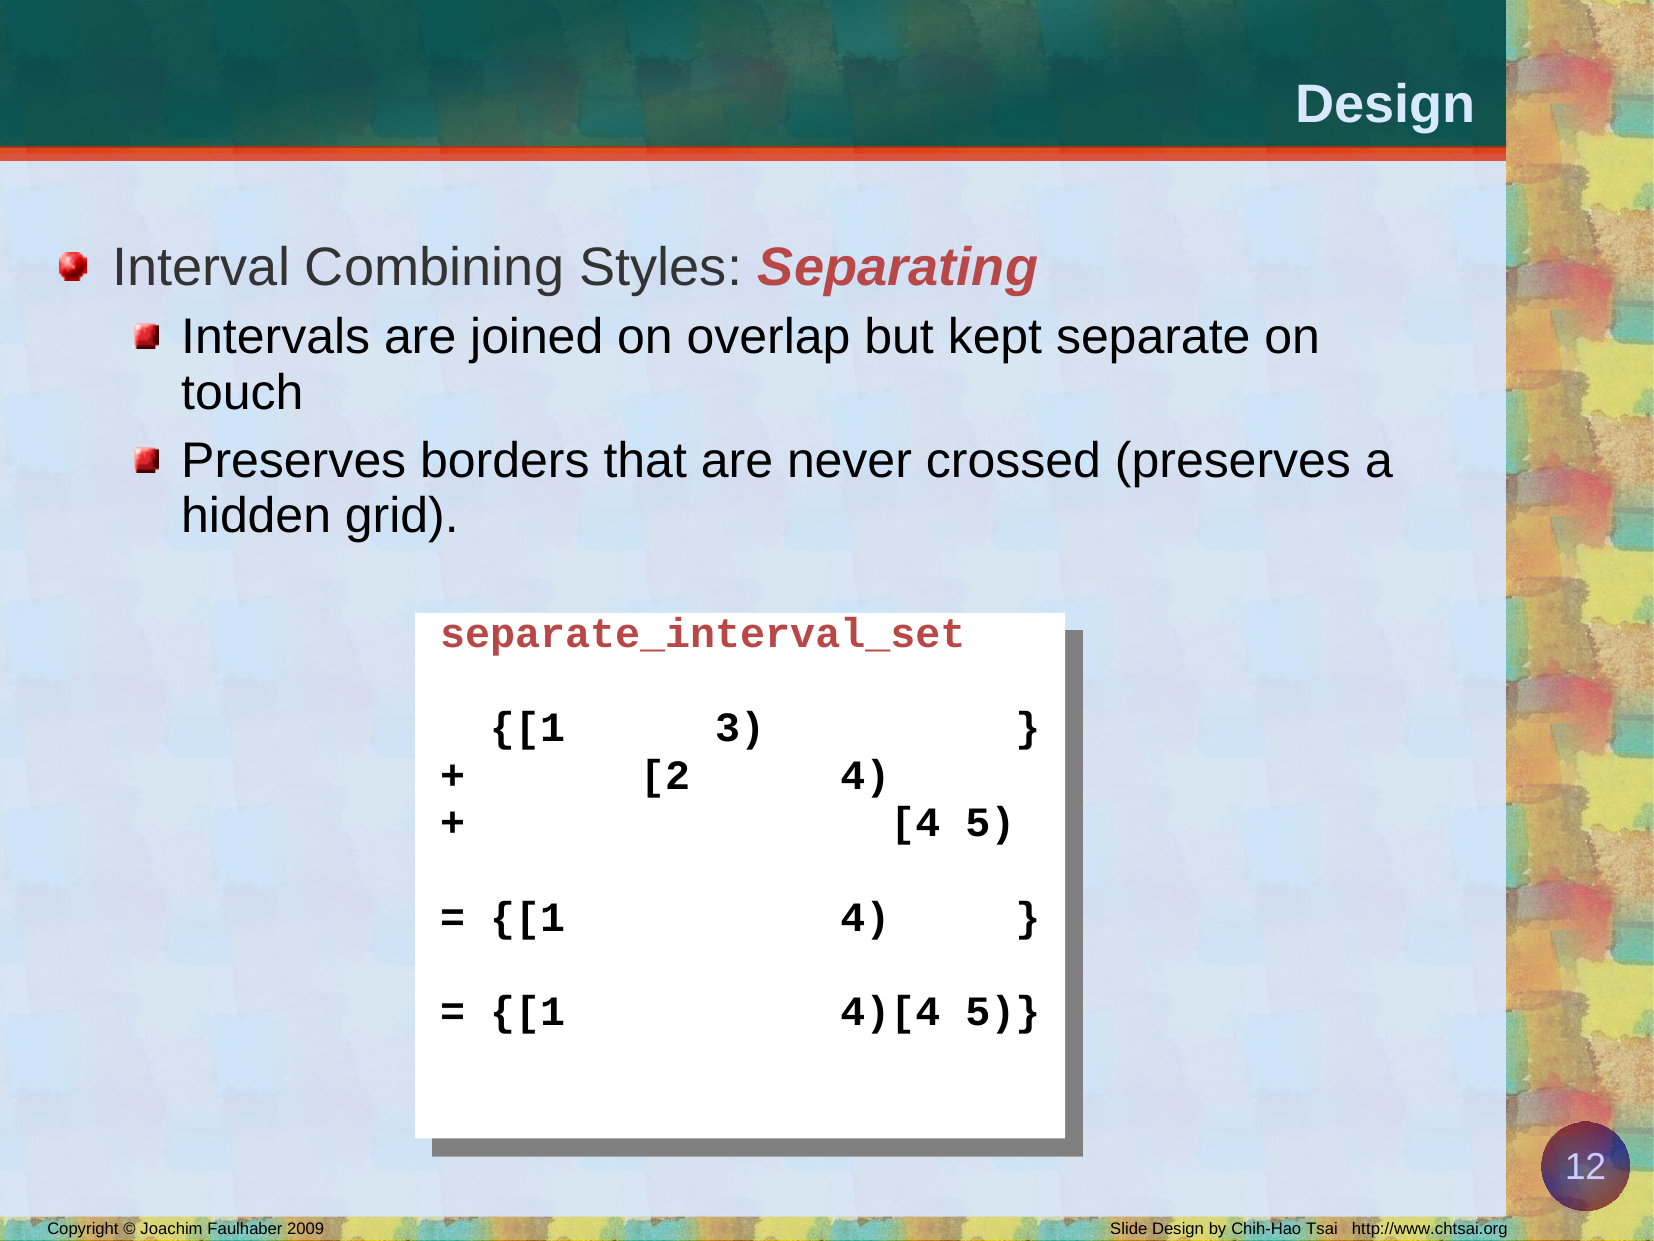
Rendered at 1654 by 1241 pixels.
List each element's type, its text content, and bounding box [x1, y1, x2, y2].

text_box separate_interval_set {[1 3) } + [2 4) + [4 5) = {[1 4) } = {[1 4)[4 5)} [415, 612, 1066, 1139]
title Design [29, 59, 1477, 148]
list Interval Combining Styles: Separating Intervals are joined on overlap but kept separate on touch Preserves borders that are never crossed (preserves a hidden grid). [59, 236, 1418, 566]
